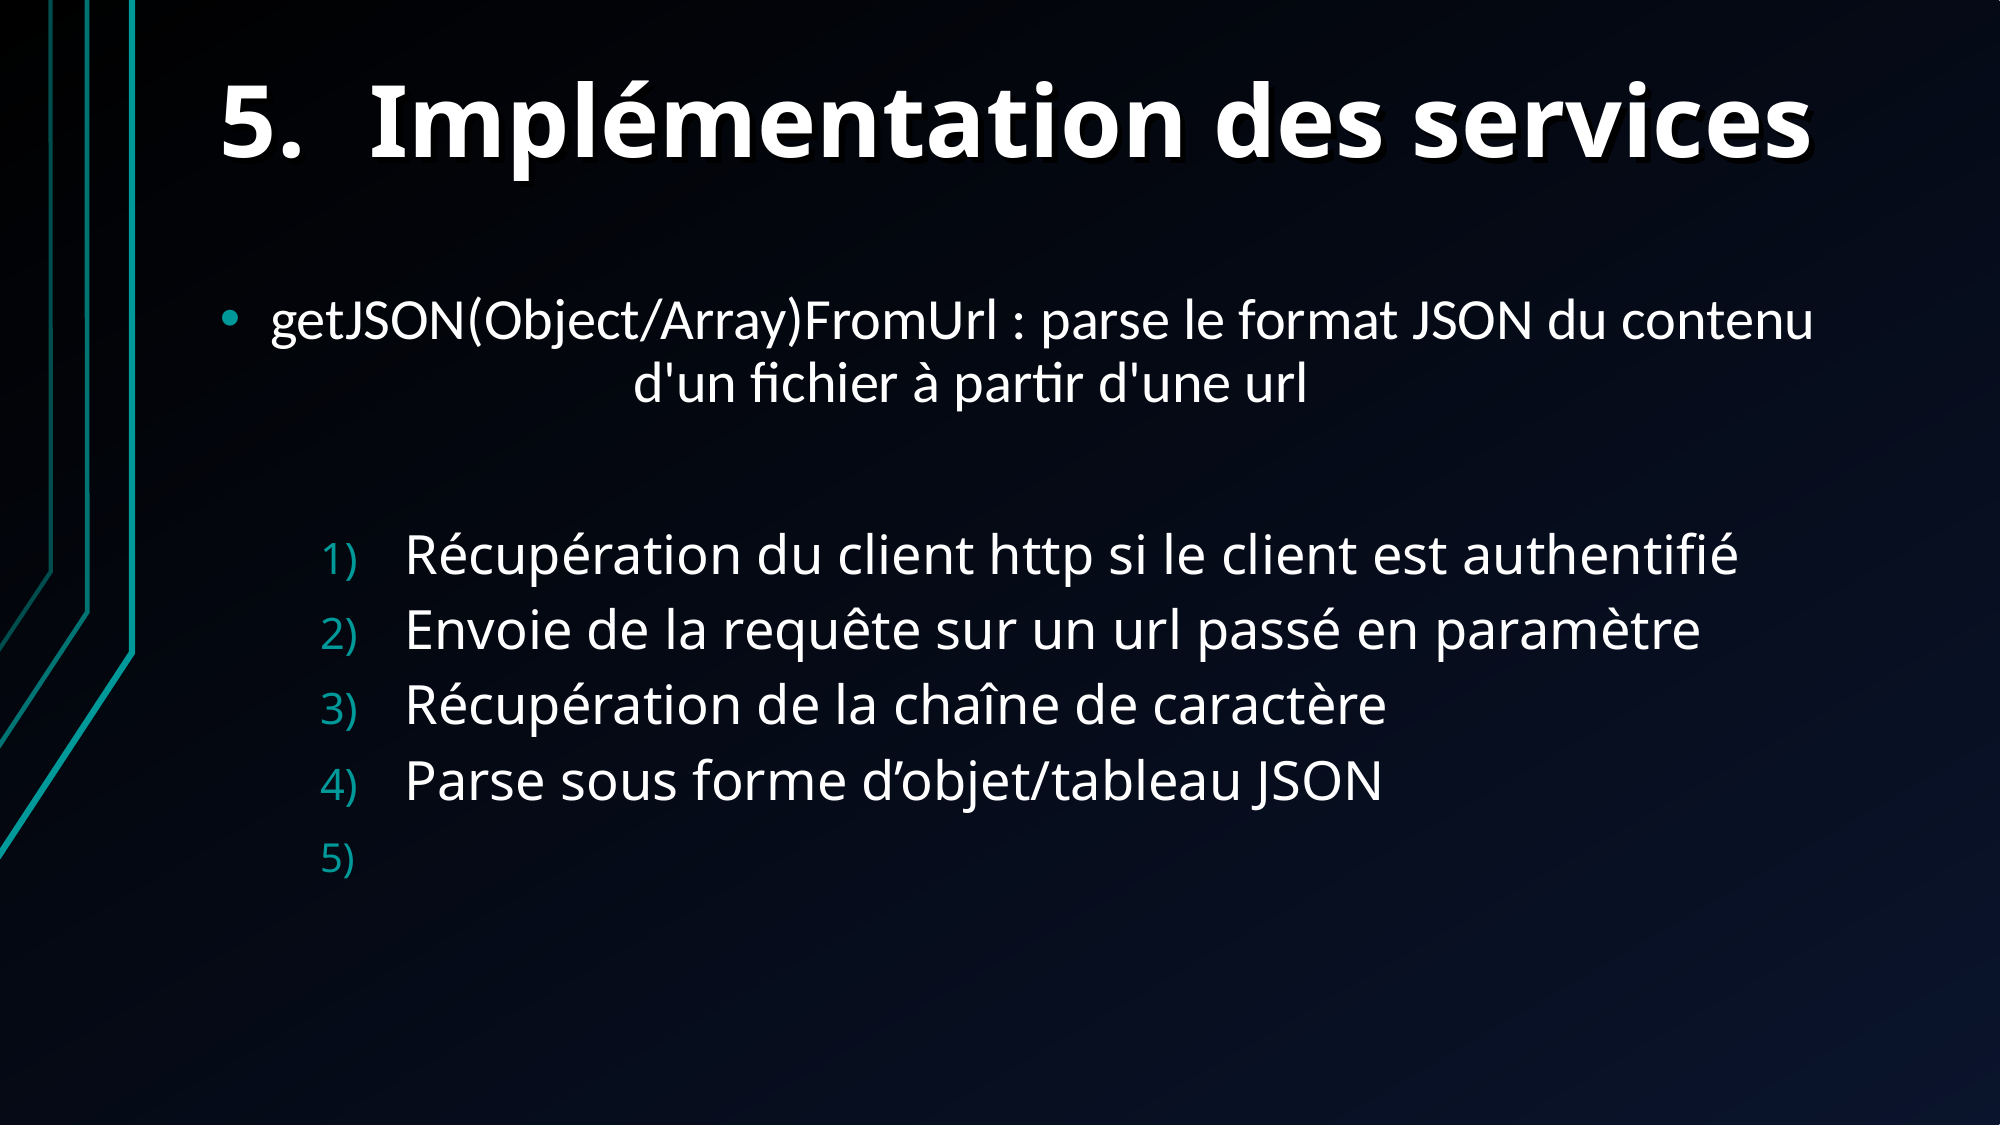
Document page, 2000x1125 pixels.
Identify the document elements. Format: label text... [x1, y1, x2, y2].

list getJSON(Object/Array)FromUrl : parse le format JSON du contenu d'un fichier à partir d'une url Récupération du client http si le client est authentifié Envoie de la requête sur un url passé en paramètre Récupération de la chaîne de caractère Parse sous forme d’objet/tableau JSON [199, 279, 1900, 1012]
title 5. Implémentation des services [199, 37, 1900, 190]
